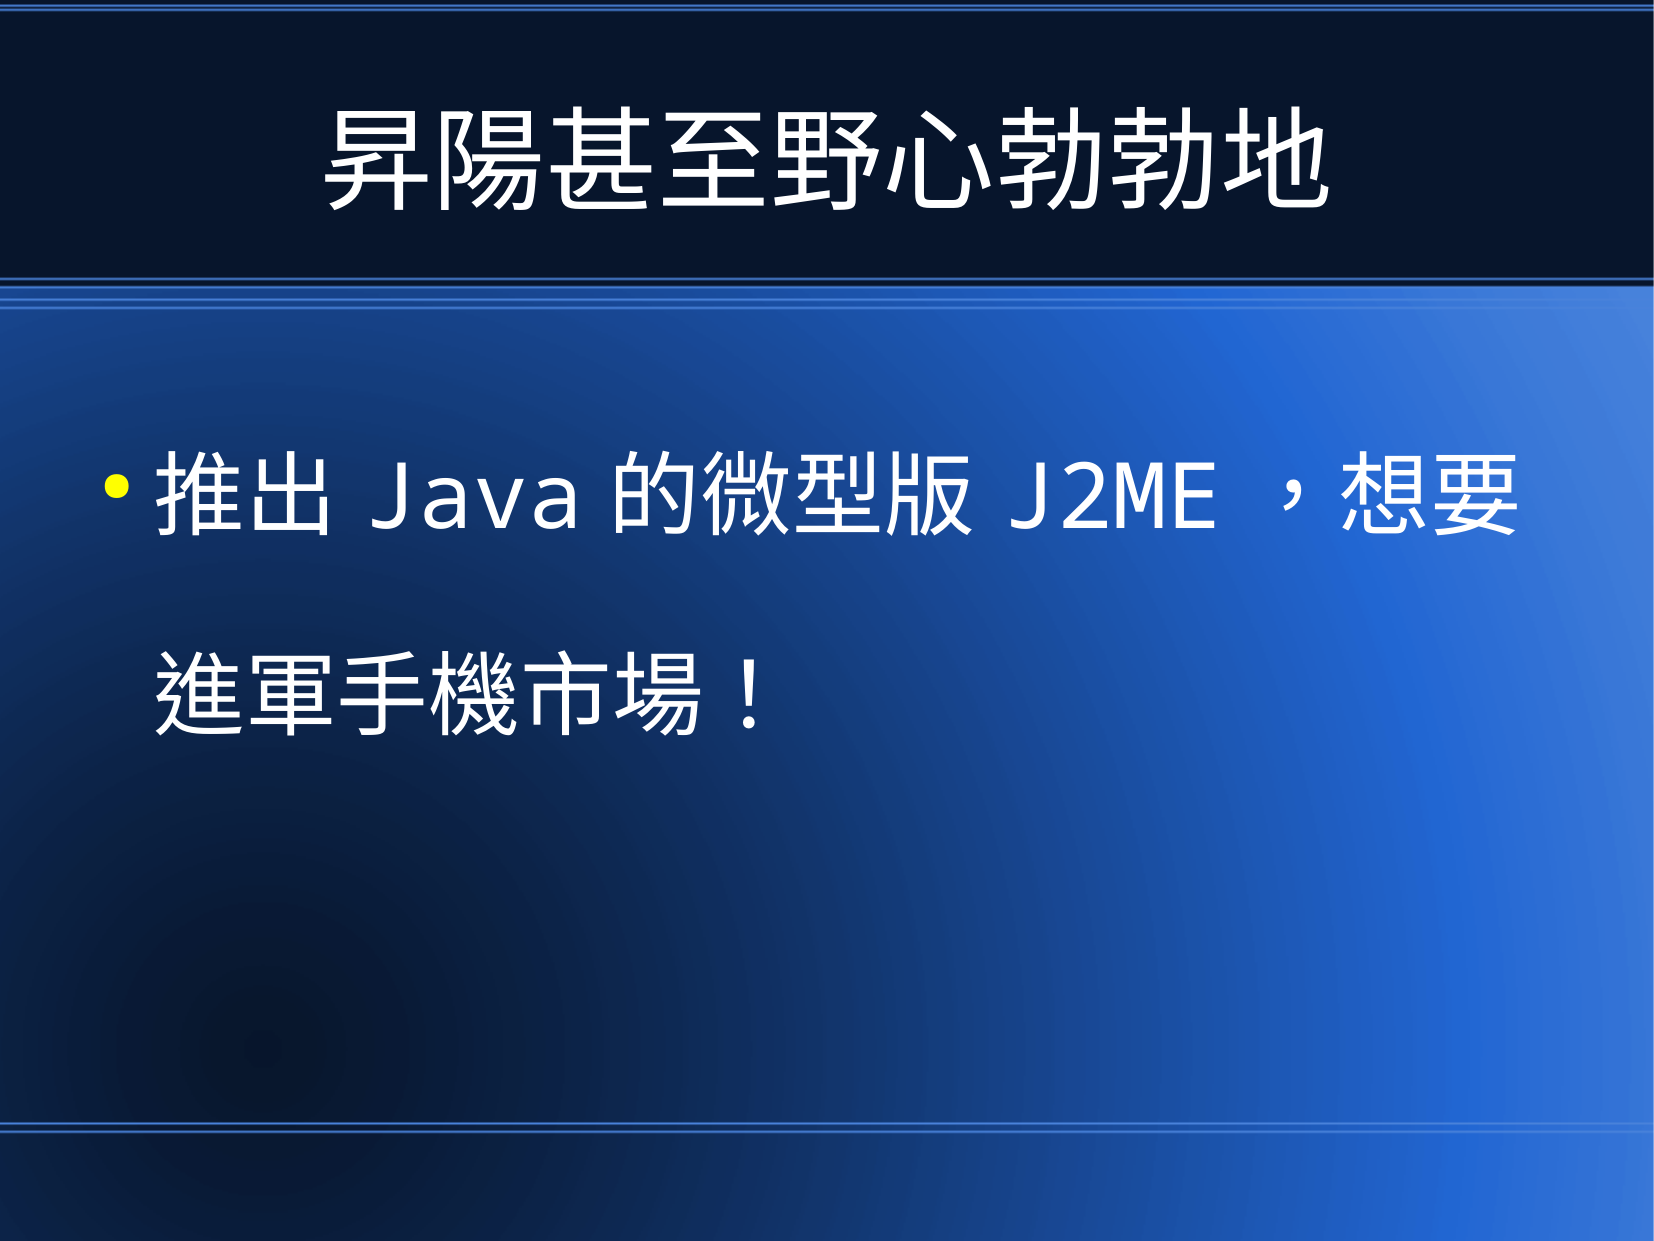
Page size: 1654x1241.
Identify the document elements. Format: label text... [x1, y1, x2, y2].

list 推出Java的微型版J2ME，想要進軍手機市場！ [82, 355, 1571, 1241]
picture [0, 0, 1654, 1241]
title 昇陽甚至野心勃勃地 [82, 49, 1571, 257]
